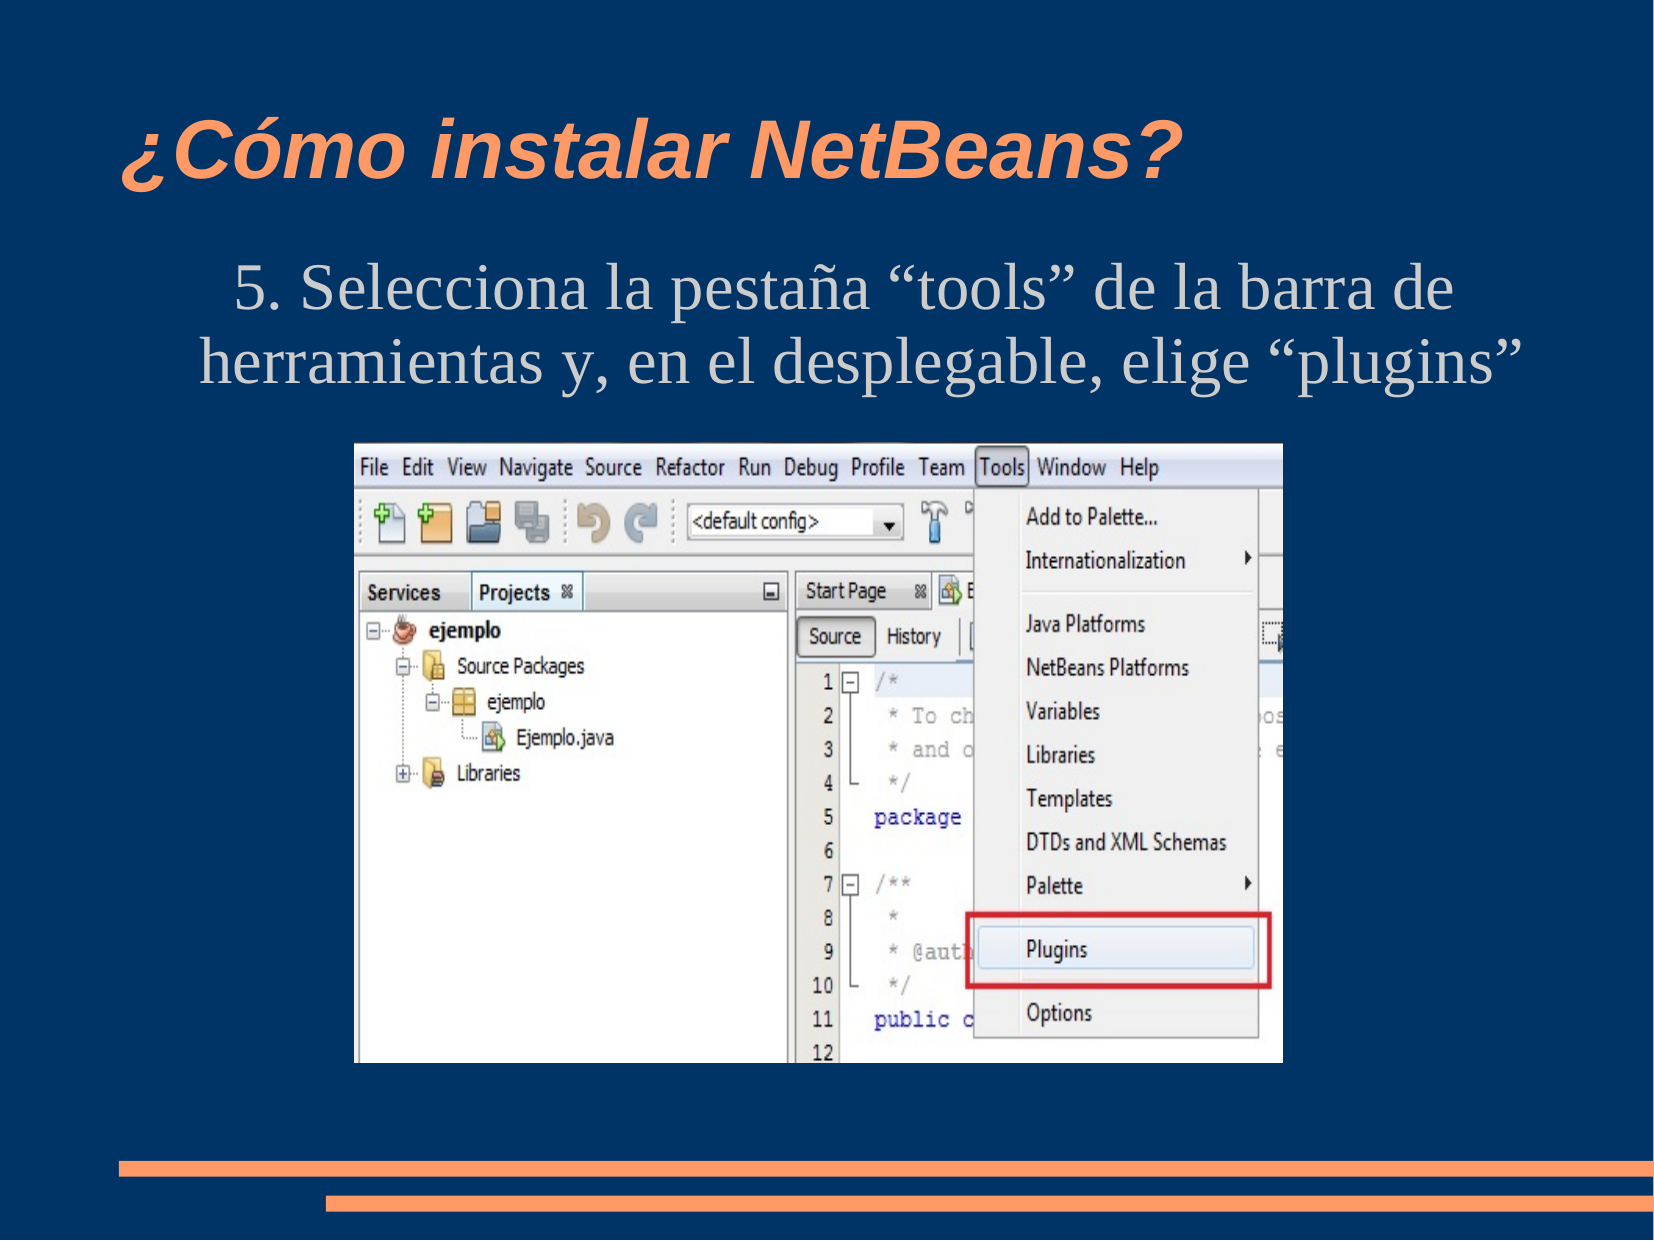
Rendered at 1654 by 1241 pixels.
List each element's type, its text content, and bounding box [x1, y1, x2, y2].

title ¿Cómo instalar NetBeans? [121, 53, 1534, 246]
picture [354, 442, 1283, 1063]
subtitle 5. Selecciona la pestaña “tools” de la barra de herramientas y, en el desplegable, elige “plugins” [125, 250, 1565, 473]
